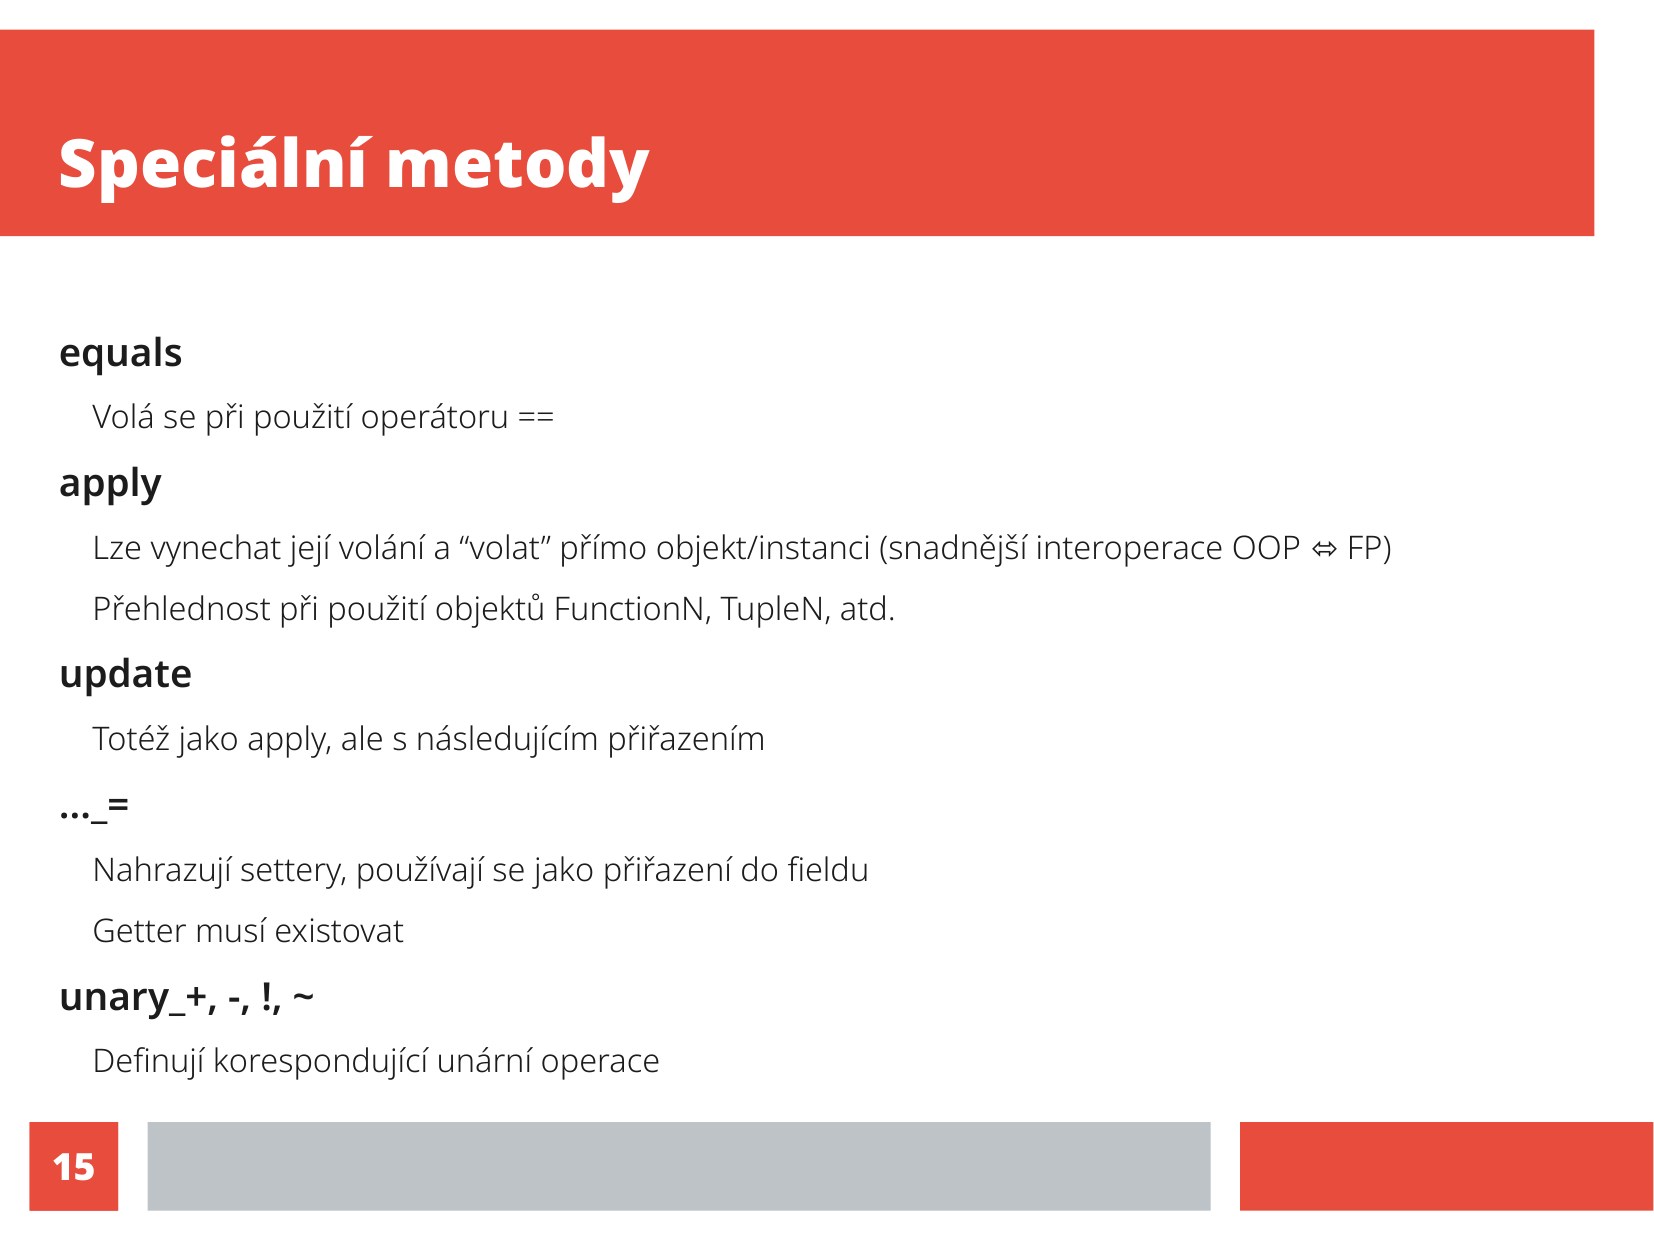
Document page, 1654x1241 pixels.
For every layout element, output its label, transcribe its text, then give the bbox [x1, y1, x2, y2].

list equals Volá se při použití operátoru == apply Lze vynechat její volání a “volat” přímo objekt/instanci (snadnější interoperace OOP ⬄ FP) Přehlednost při použití objektů FunctionN, TupleN, atd. update Totéž jako apply, ale s následujícím přiřazením ..._= Nahrazují settery, používají se jako přiřazení do fieldu Getter musí existovat unary_+, -, !, ~ Definují korespondující unární operace [59, 324, 1565, 1093]
title Speciální metody [59, 59, 1595, 207]
